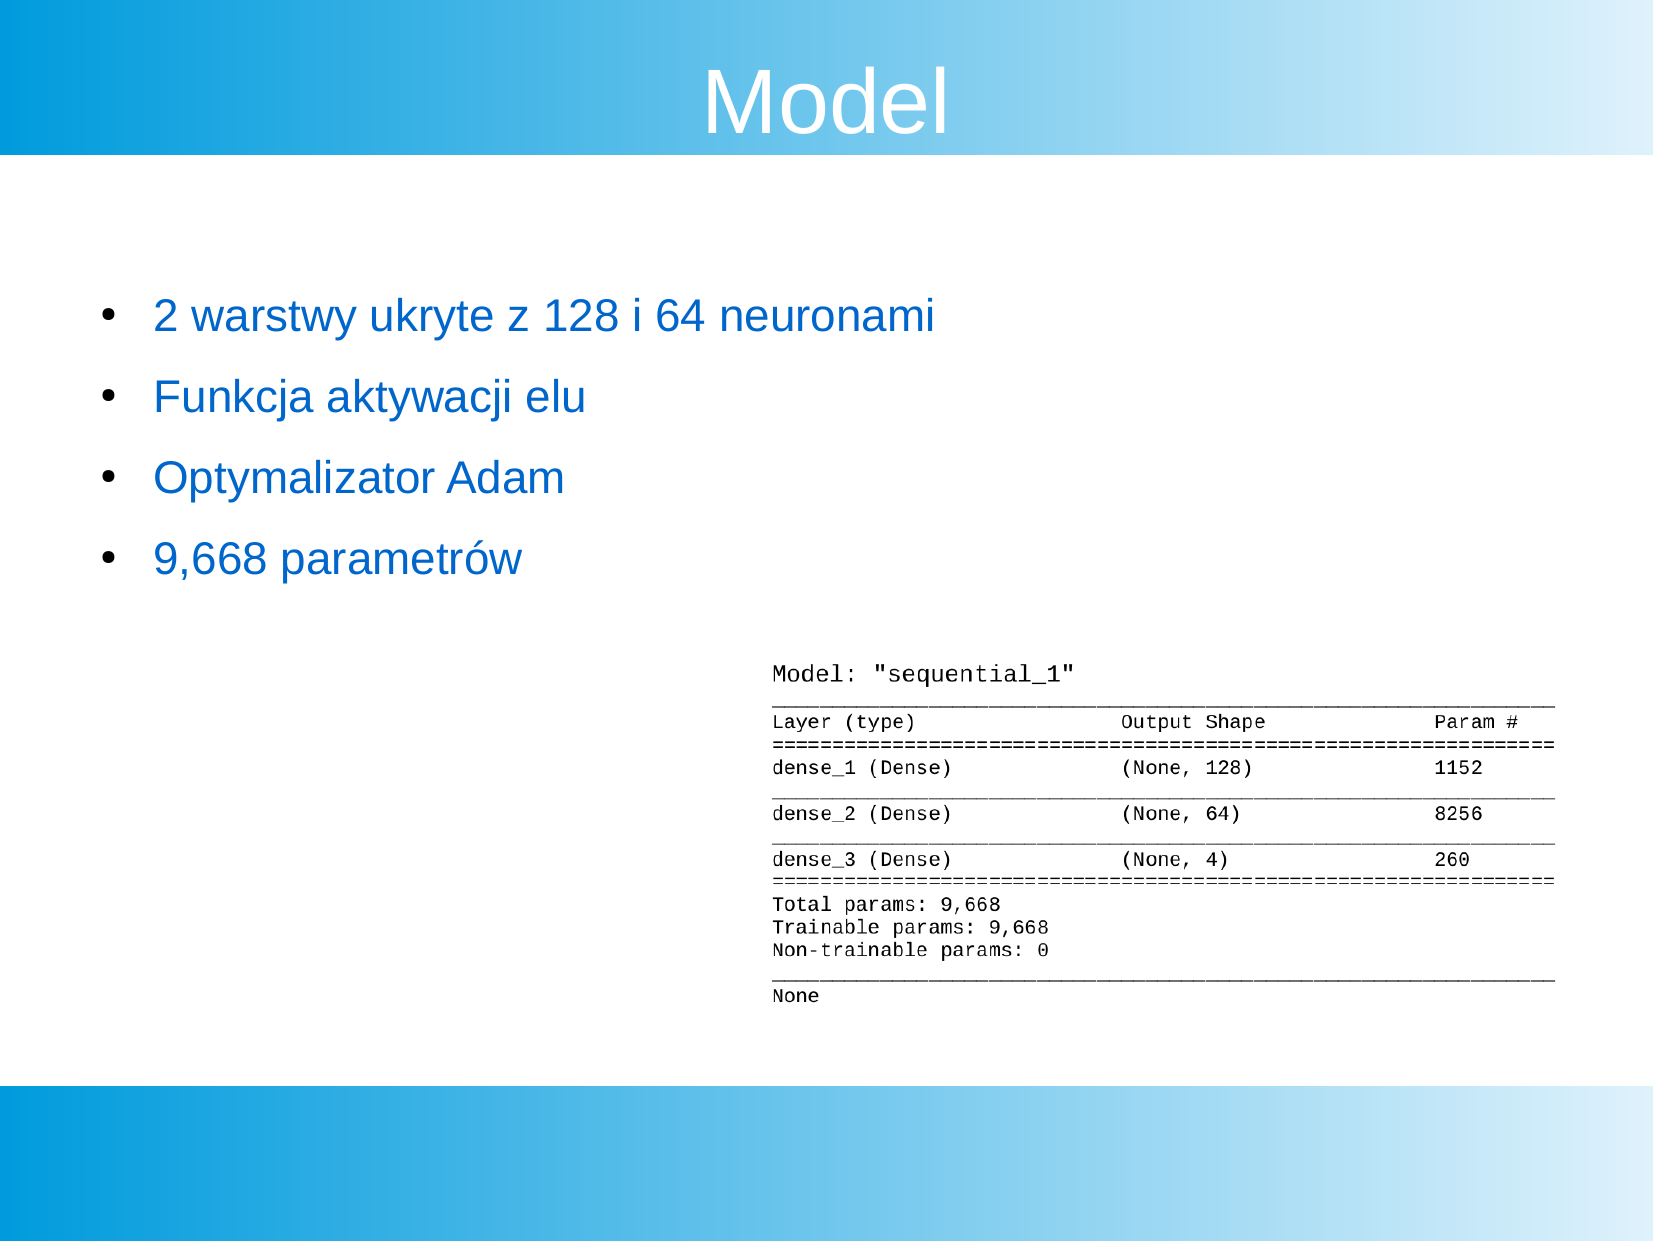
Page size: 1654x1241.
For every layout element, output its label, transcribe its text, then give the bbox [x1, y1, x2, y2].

picture [752, 648, 1583, 1040]
list 2 warstwy ukryte z 128 i 64 neuronami Funkcja aktywacji elu Optymalizator Adam 9,668 parametrów [82, 290, 1571, 1010]
title Model [82, 49, 1571, 155]
